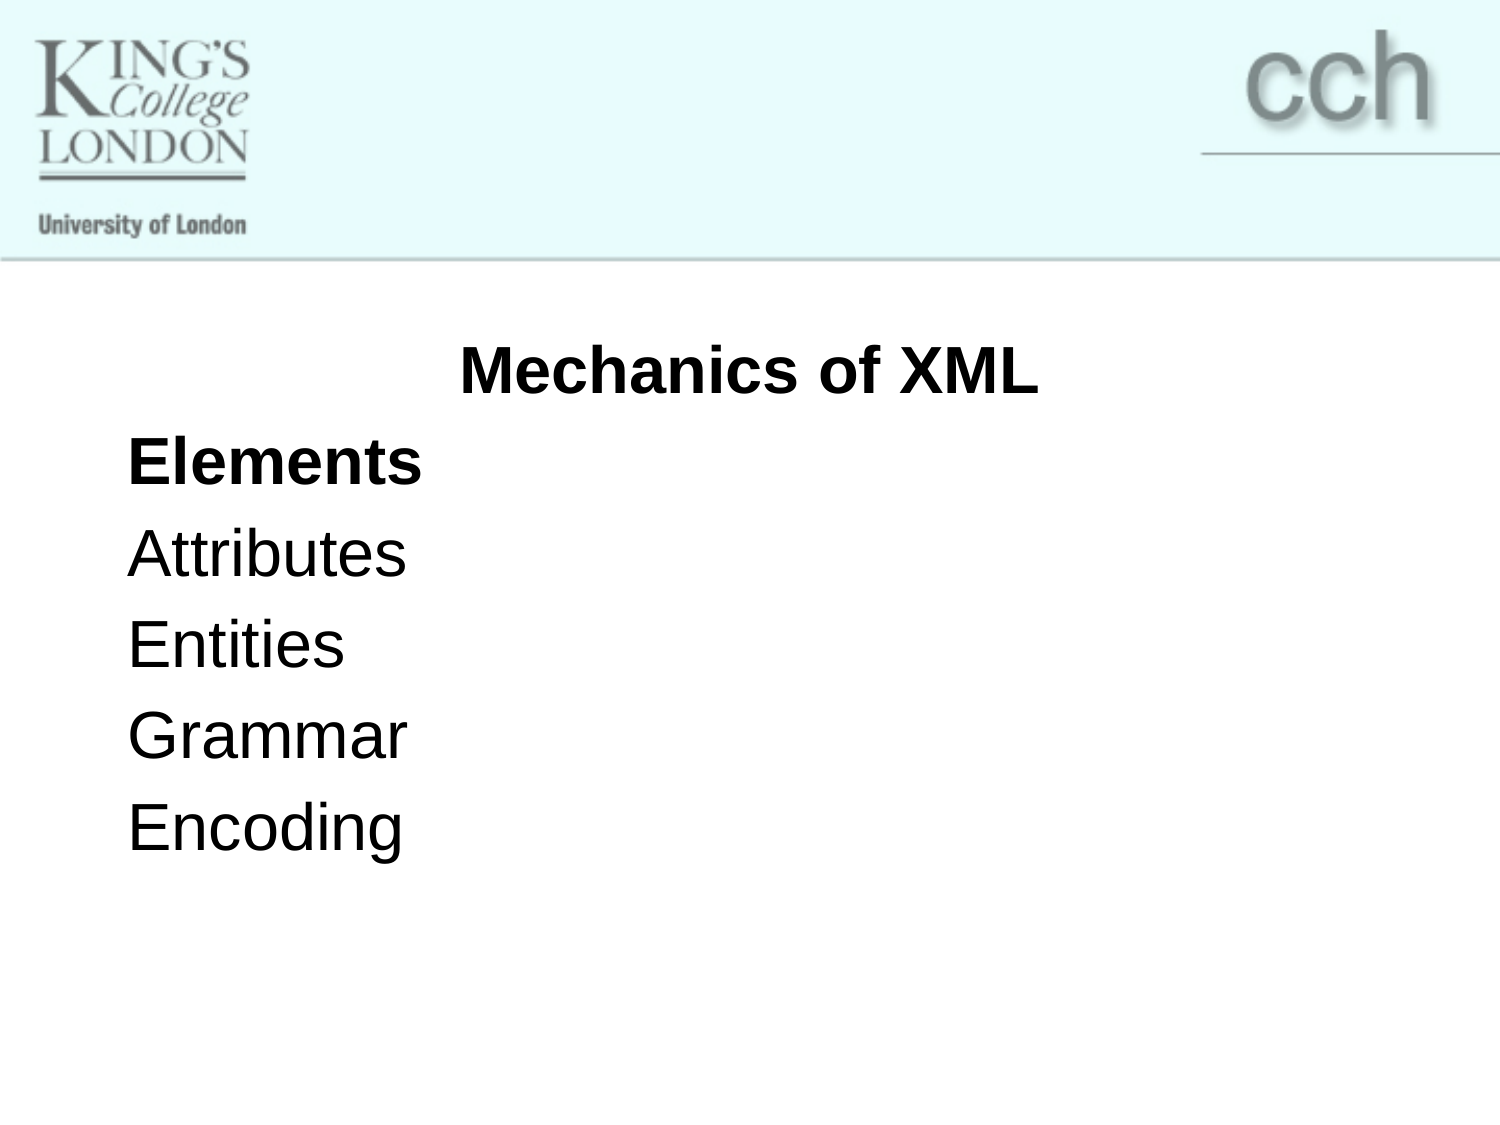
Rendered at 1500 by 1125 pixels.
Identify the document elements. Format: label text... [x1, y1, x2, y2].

list Mechanics of XML Elements Attributes Entities Grammar Encoding [112, 324, 1388, 1001]
picture [0, 0, 1500, 1125]
